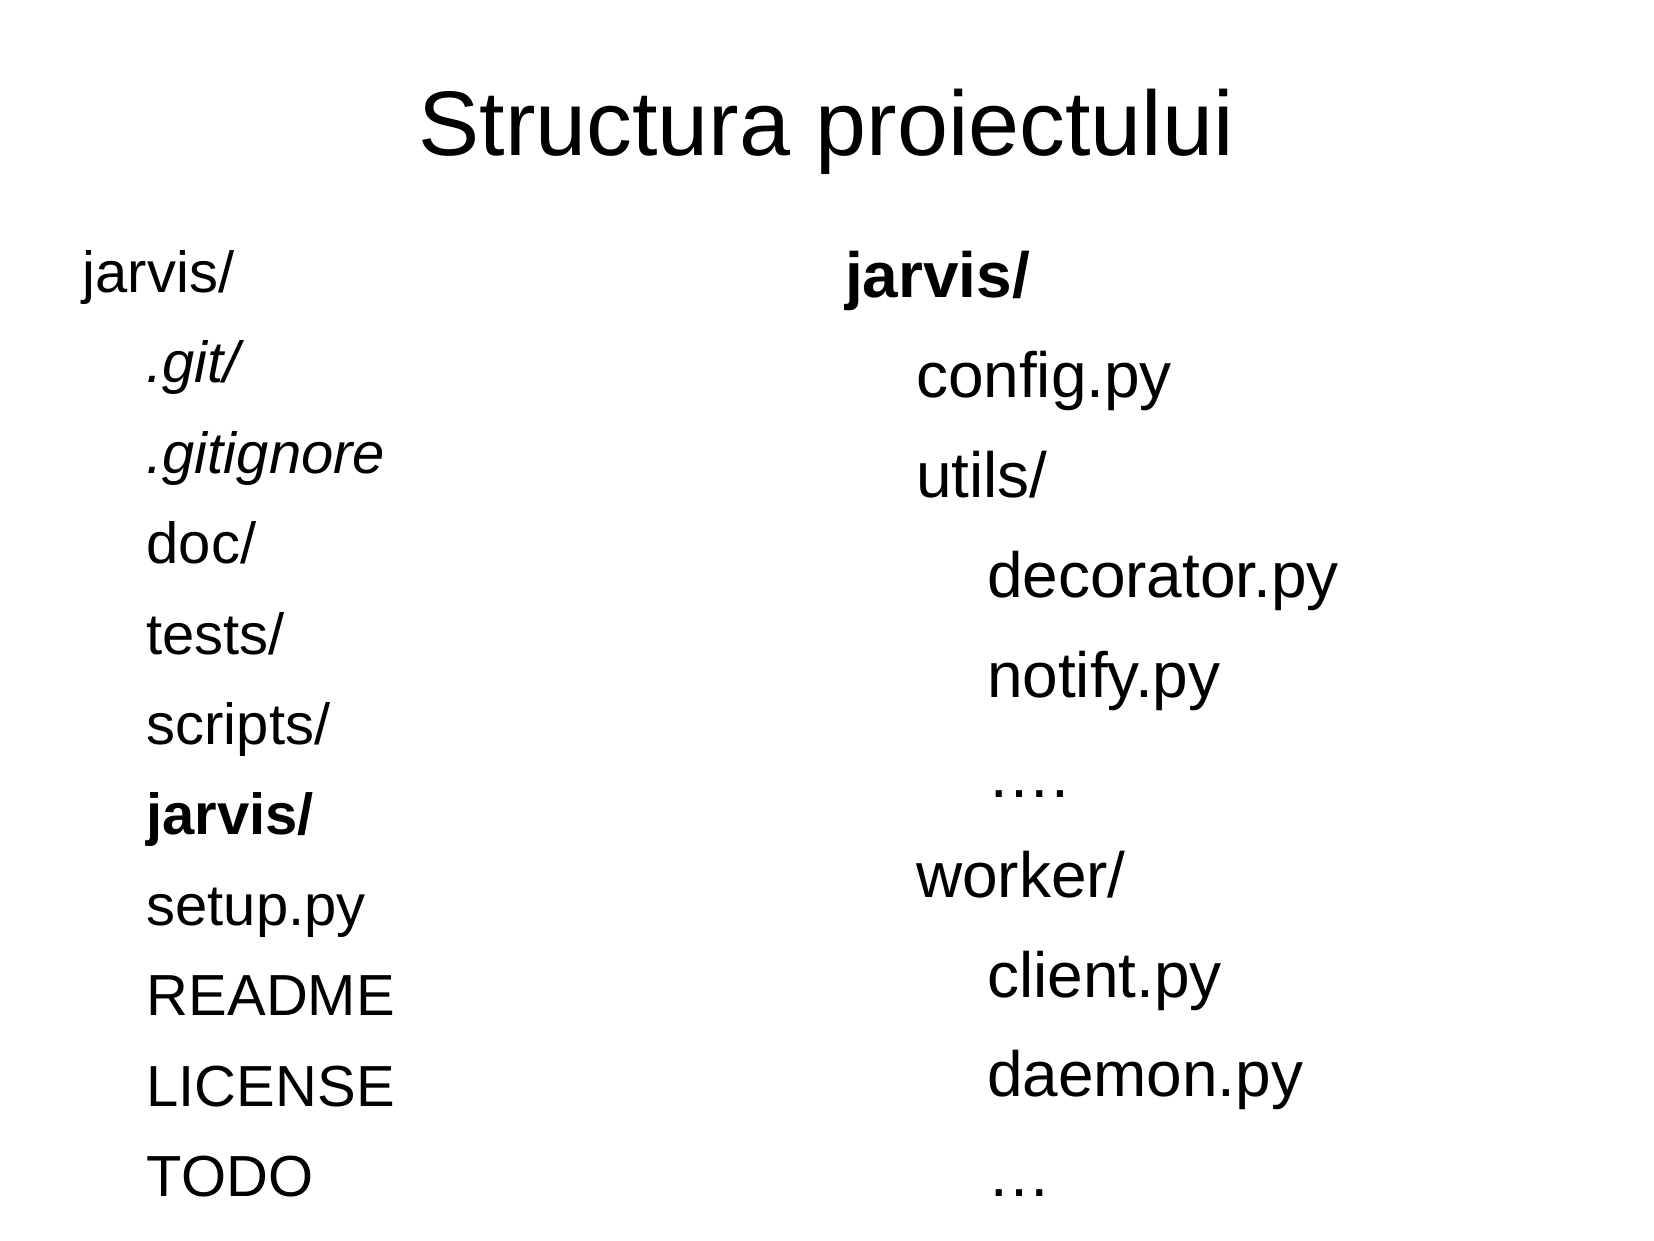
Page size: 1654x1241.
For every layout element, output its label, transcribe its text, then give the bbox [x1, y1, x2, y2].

list jarvis/ .git/ .gitignore doc/ tests/ scripts/ jarvis/ setup.py README LICENSE TODO [82, 240, 809, 1216]
title Structura proiectului [82, 19, 1571, 227]
list jarvis/ config.py utils/ decorator.py notify.py …. worker/ client.py daemon.py … [845, 240, 1572, 1216]
